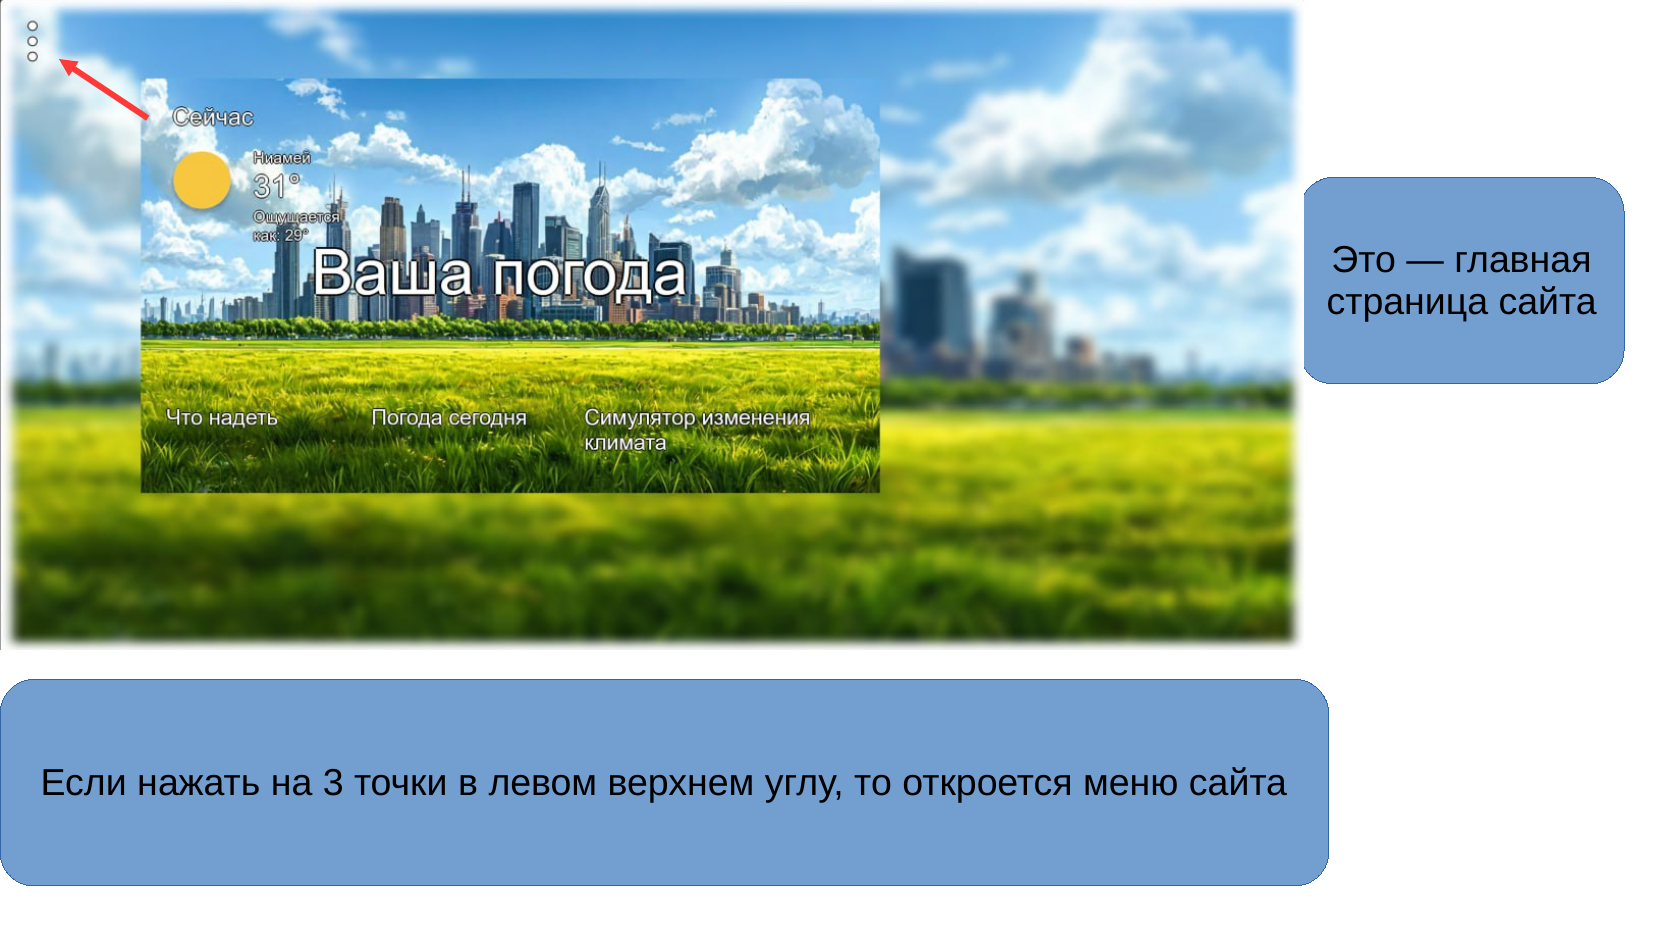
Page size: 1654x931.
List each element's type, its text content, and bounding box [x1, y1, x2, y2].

text_box Это — главная страница сайта [1304, 177, 1625, 384]
text_box Если нажать на 3 точки в левом верхнем углу, то откроется меню сайта [0, 679, 1329, 886]
picture [0, 0, 1304, 650]
